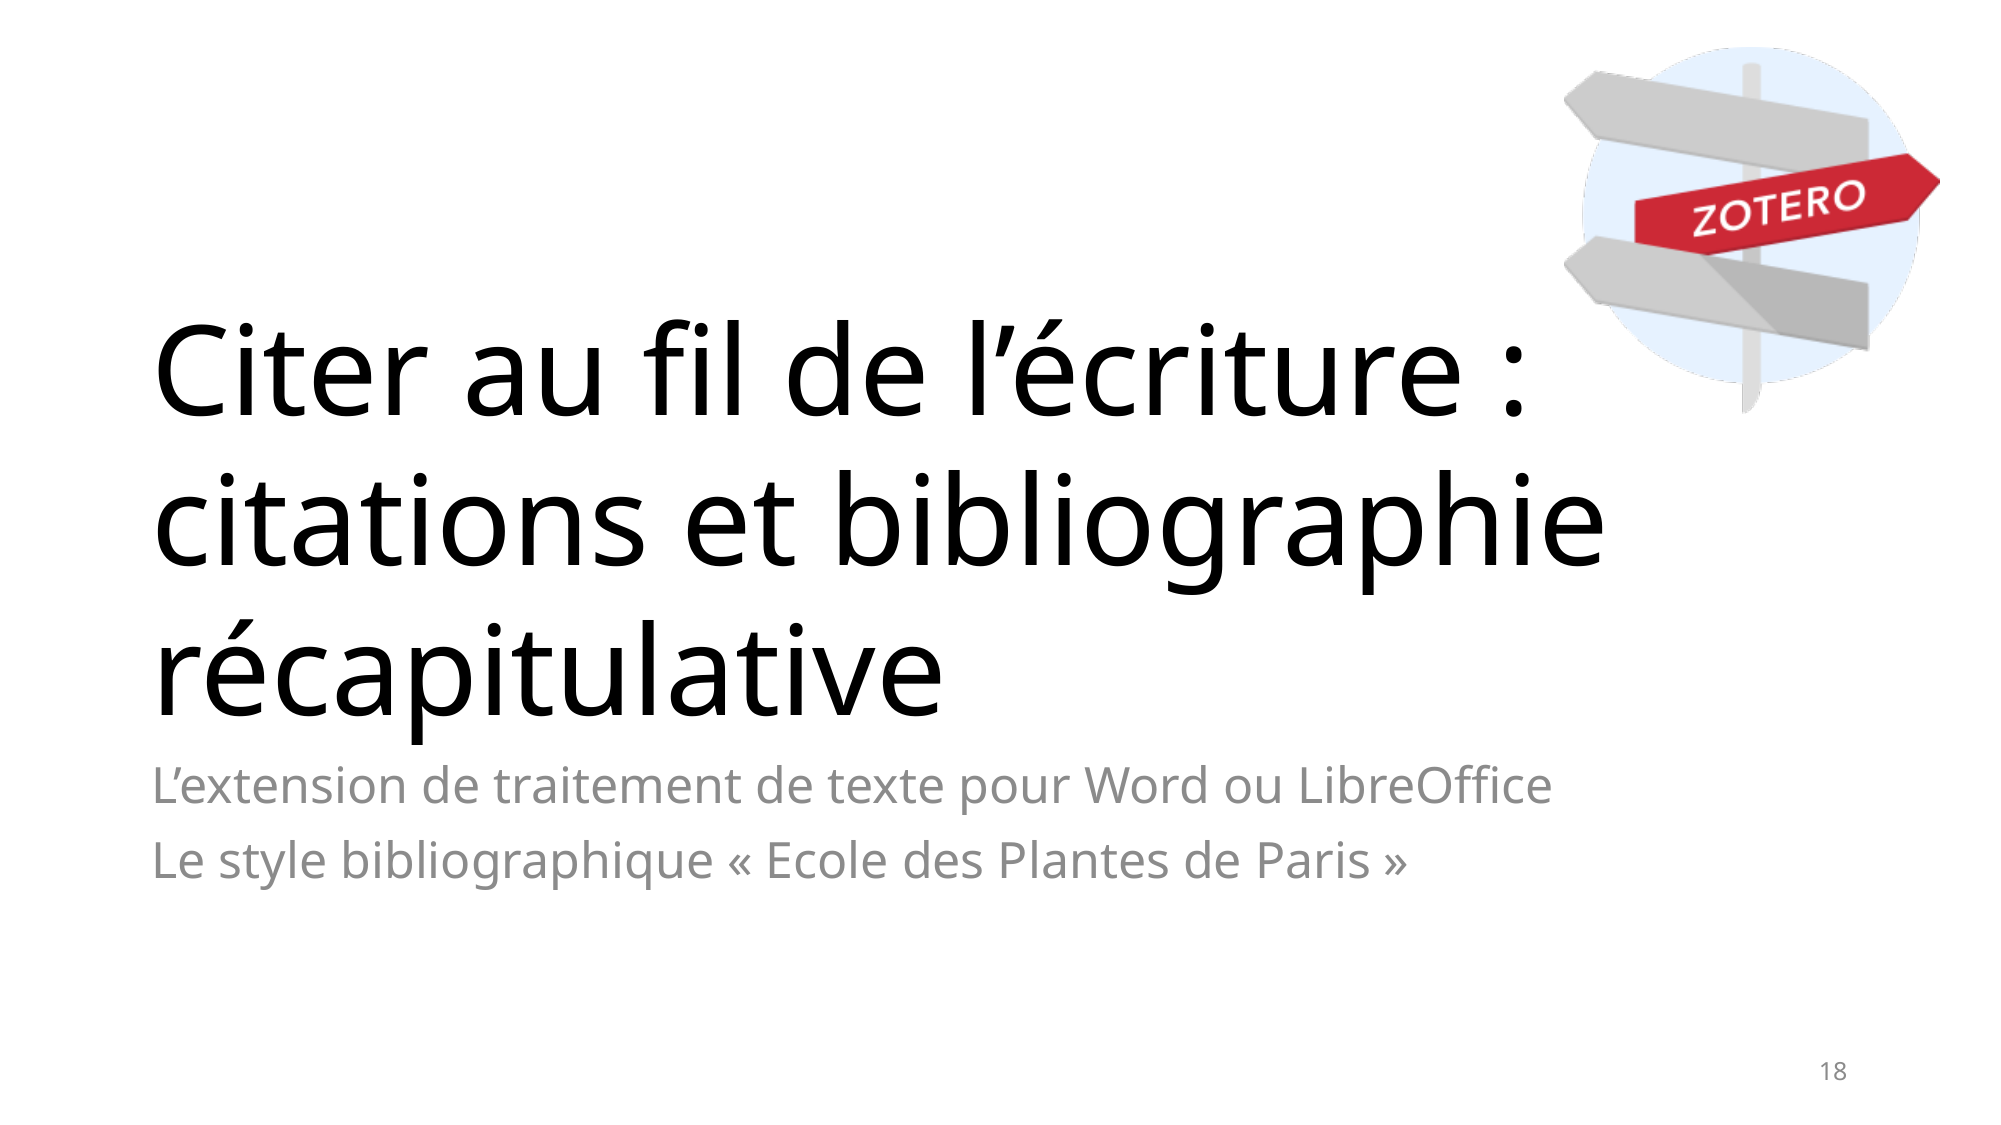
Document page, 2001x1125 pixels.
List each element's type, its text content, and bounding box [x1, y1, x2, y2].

list L’extension de traitement de texte pour Word ou LibreOffice Le style bibliographique « Ecole des Plantes de Paris » [136, 752, 1862, 999]
title Citer au fil de l’écriture : citations et bibliographie récapitulative [136, 280, 1862, 749]
picture [1564, 47, 1940, 414]
